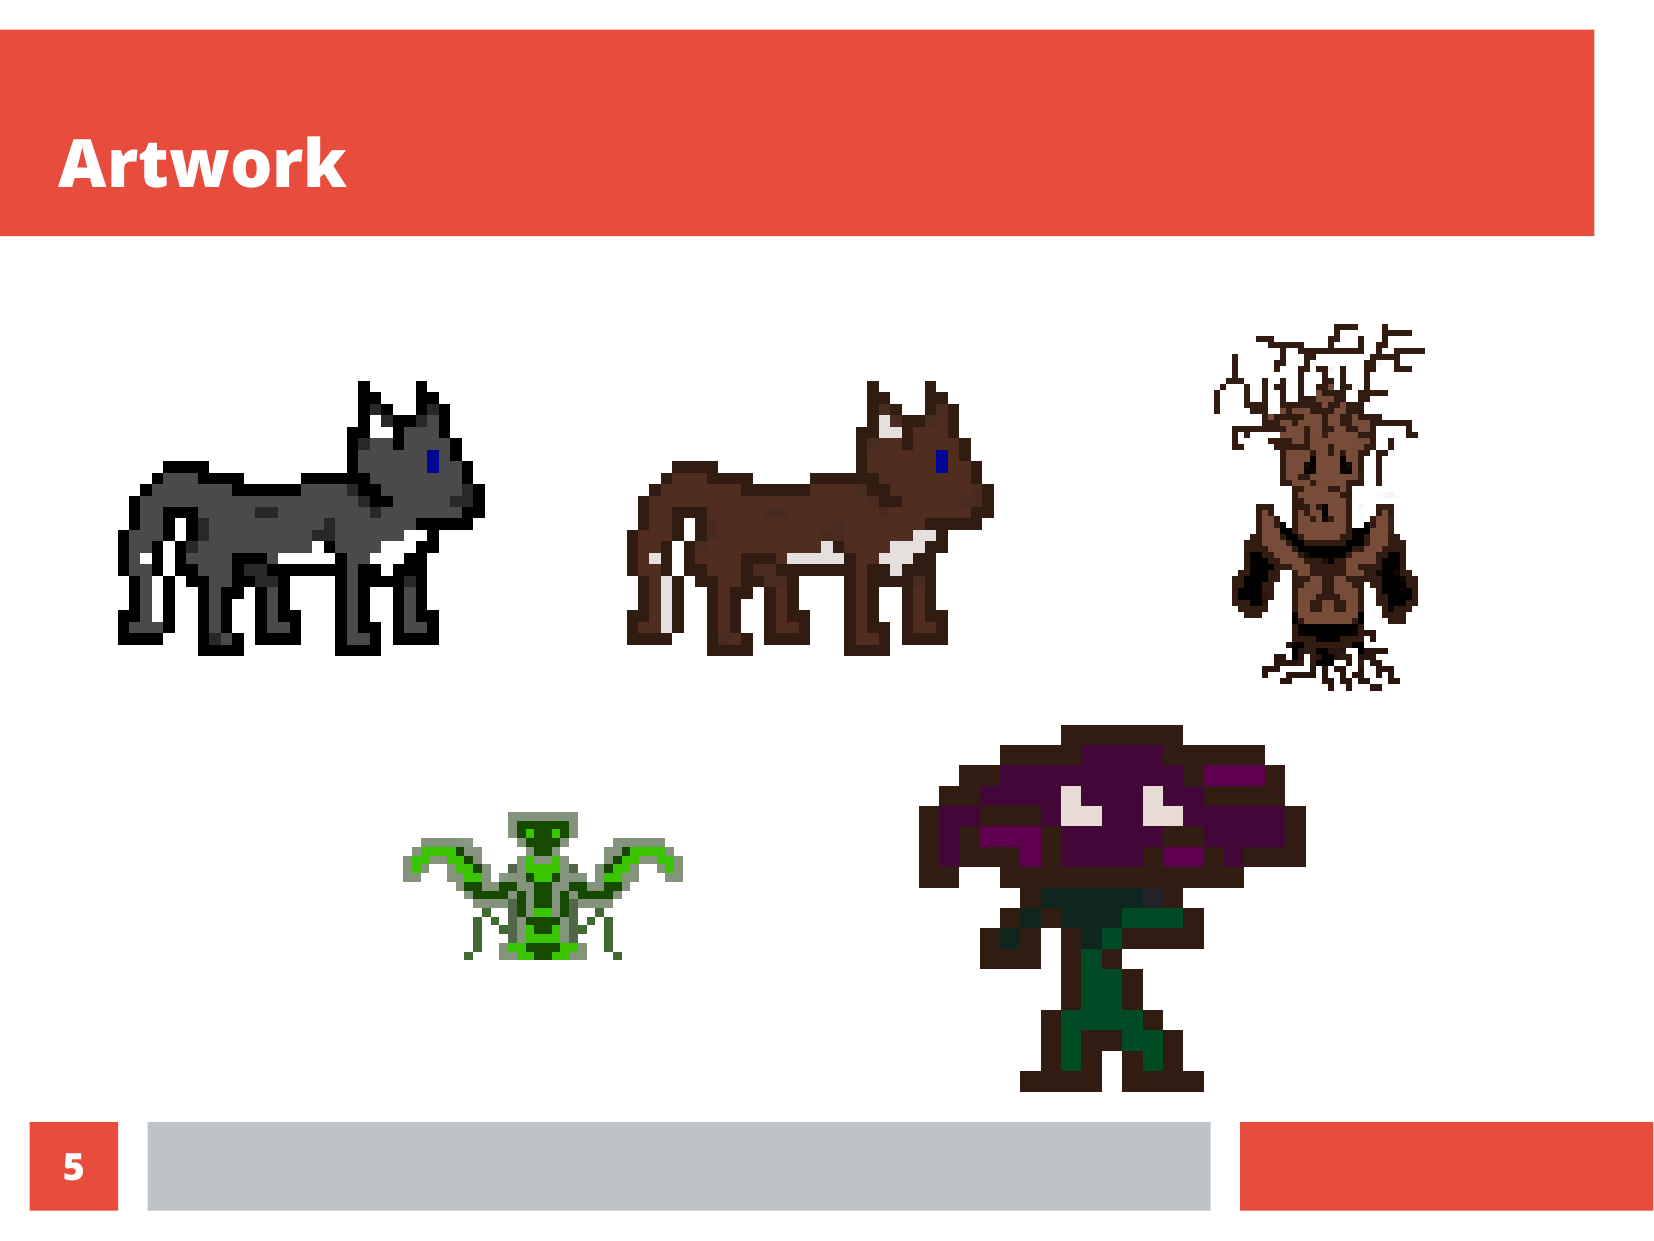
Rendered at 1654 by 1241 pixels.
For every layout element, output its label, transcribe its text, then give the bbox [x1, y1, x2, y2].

picture [627, 324, 994, 691]
title Artwork [59, 59, 1595, 207]
picture [1214, 324, 1425, 691]
picture [118, 324, 485, 691]
picture [919, 725, 1306, 1092]
picture [360, 725, 727, 1092]
